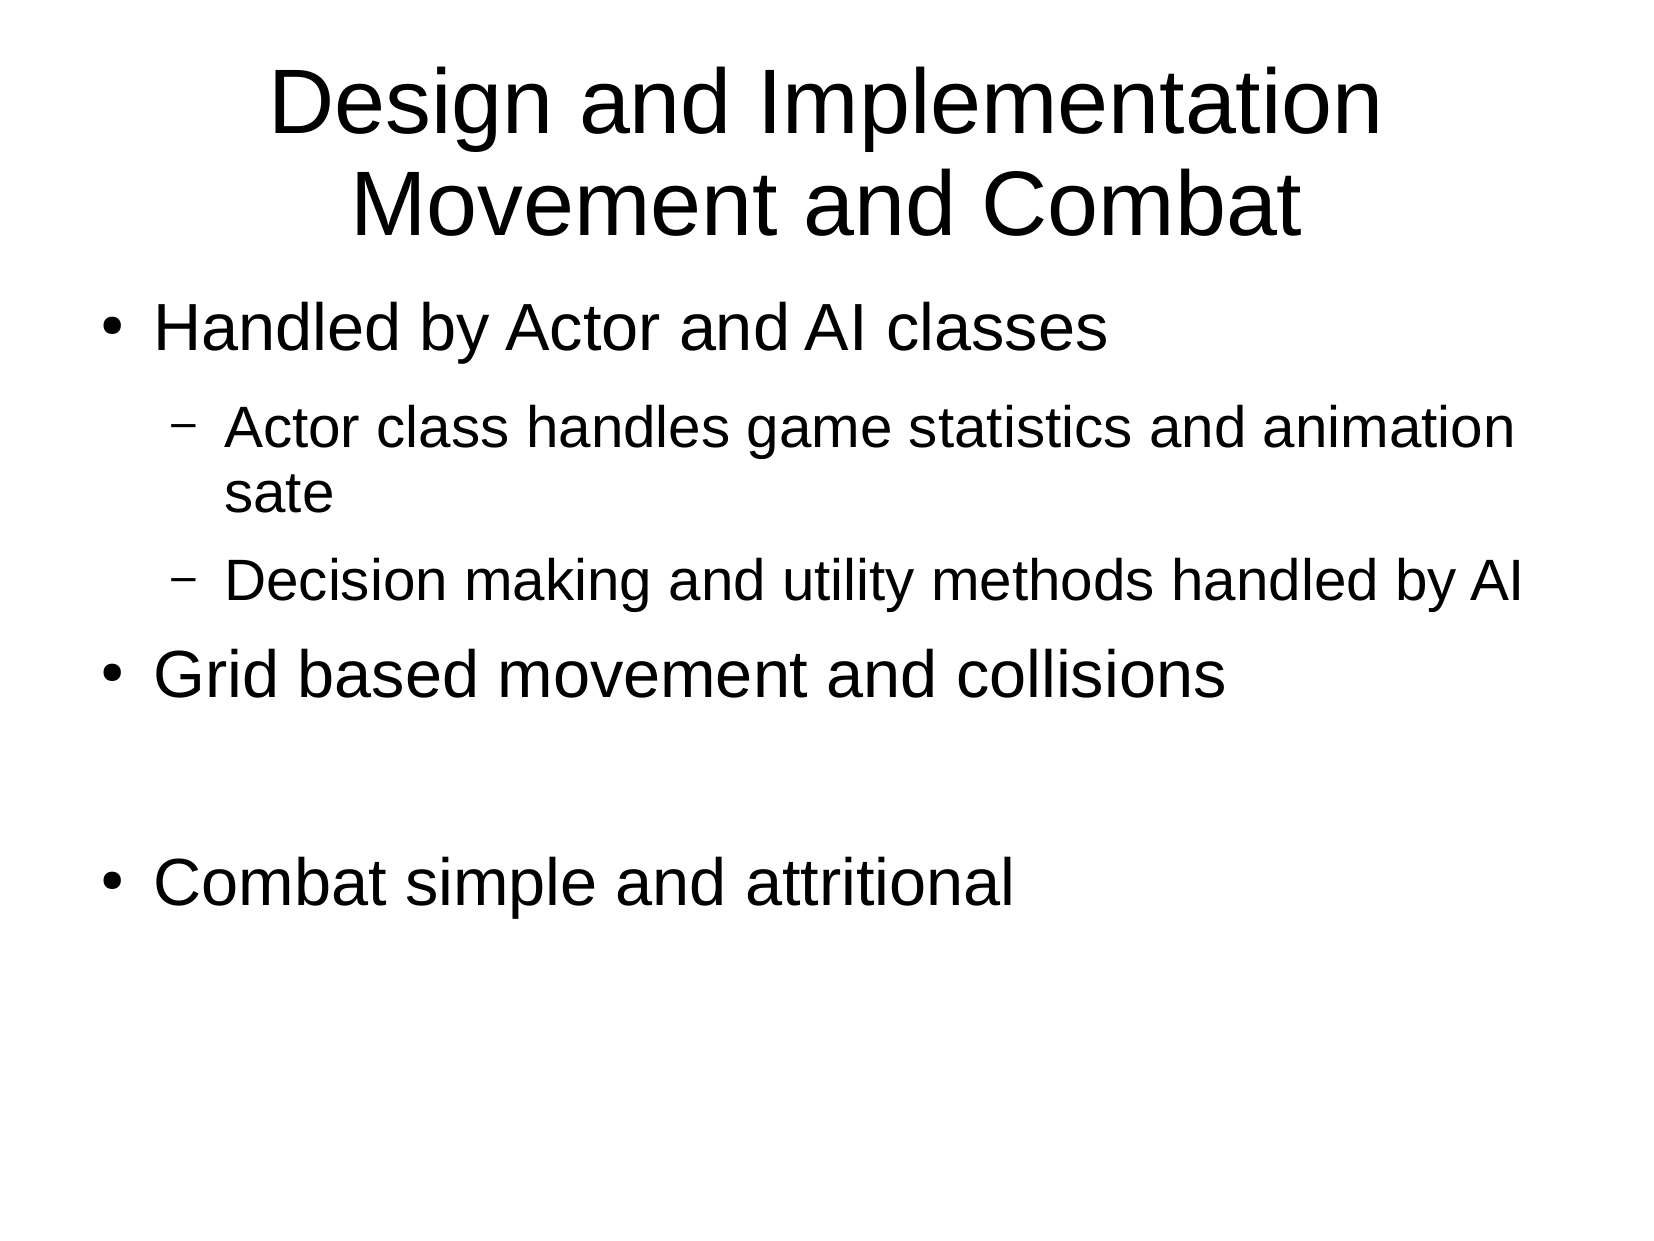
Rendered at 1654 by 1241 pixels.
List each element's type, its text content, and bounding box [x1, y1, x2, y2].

title Design and Implementation Movement and Combat [82, 49, 1571, 257]
list Handled by Actor and AI classes Actor class handles game statistics and animation sate Decision making and utility methods handled by AI Grid based movement and collisions Combat simple and attritional [82, 290, 1571, 1109]
